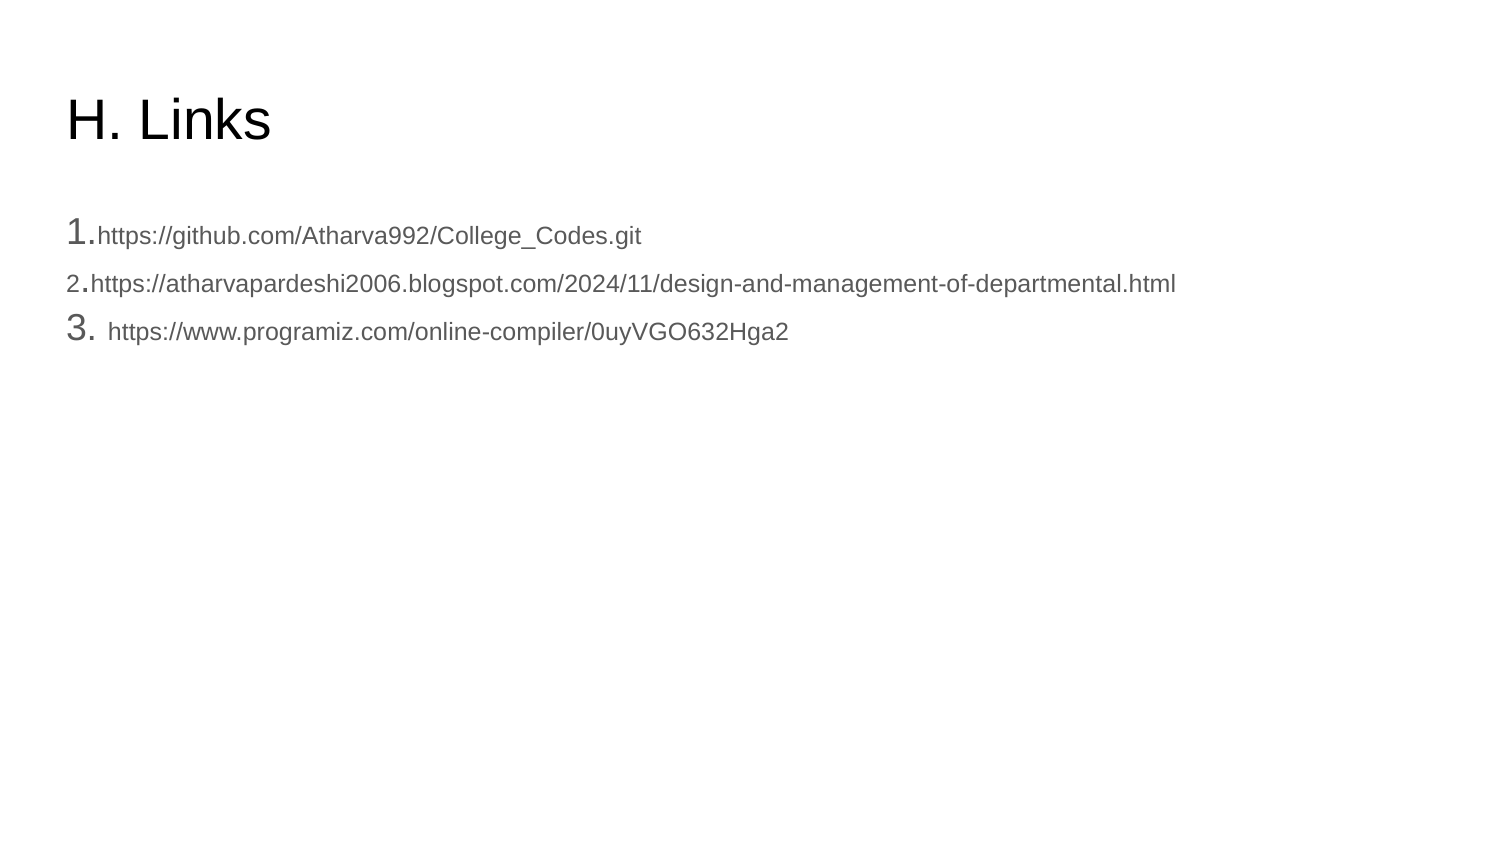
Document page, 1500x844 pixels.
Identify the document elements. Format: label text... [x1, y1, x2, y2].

list 1.https://github.com/Atharva992/College_Codes.git 2.https://atharvapardeshi2006.blogspot.com/2024/11/design-and-management-of-departmental.html 3. https://www.programiz.com/online-compiler/0uyVGO632Hga2 [51, 189, 1449, 750]
title H. Links [51, 72, 1449, 167]
